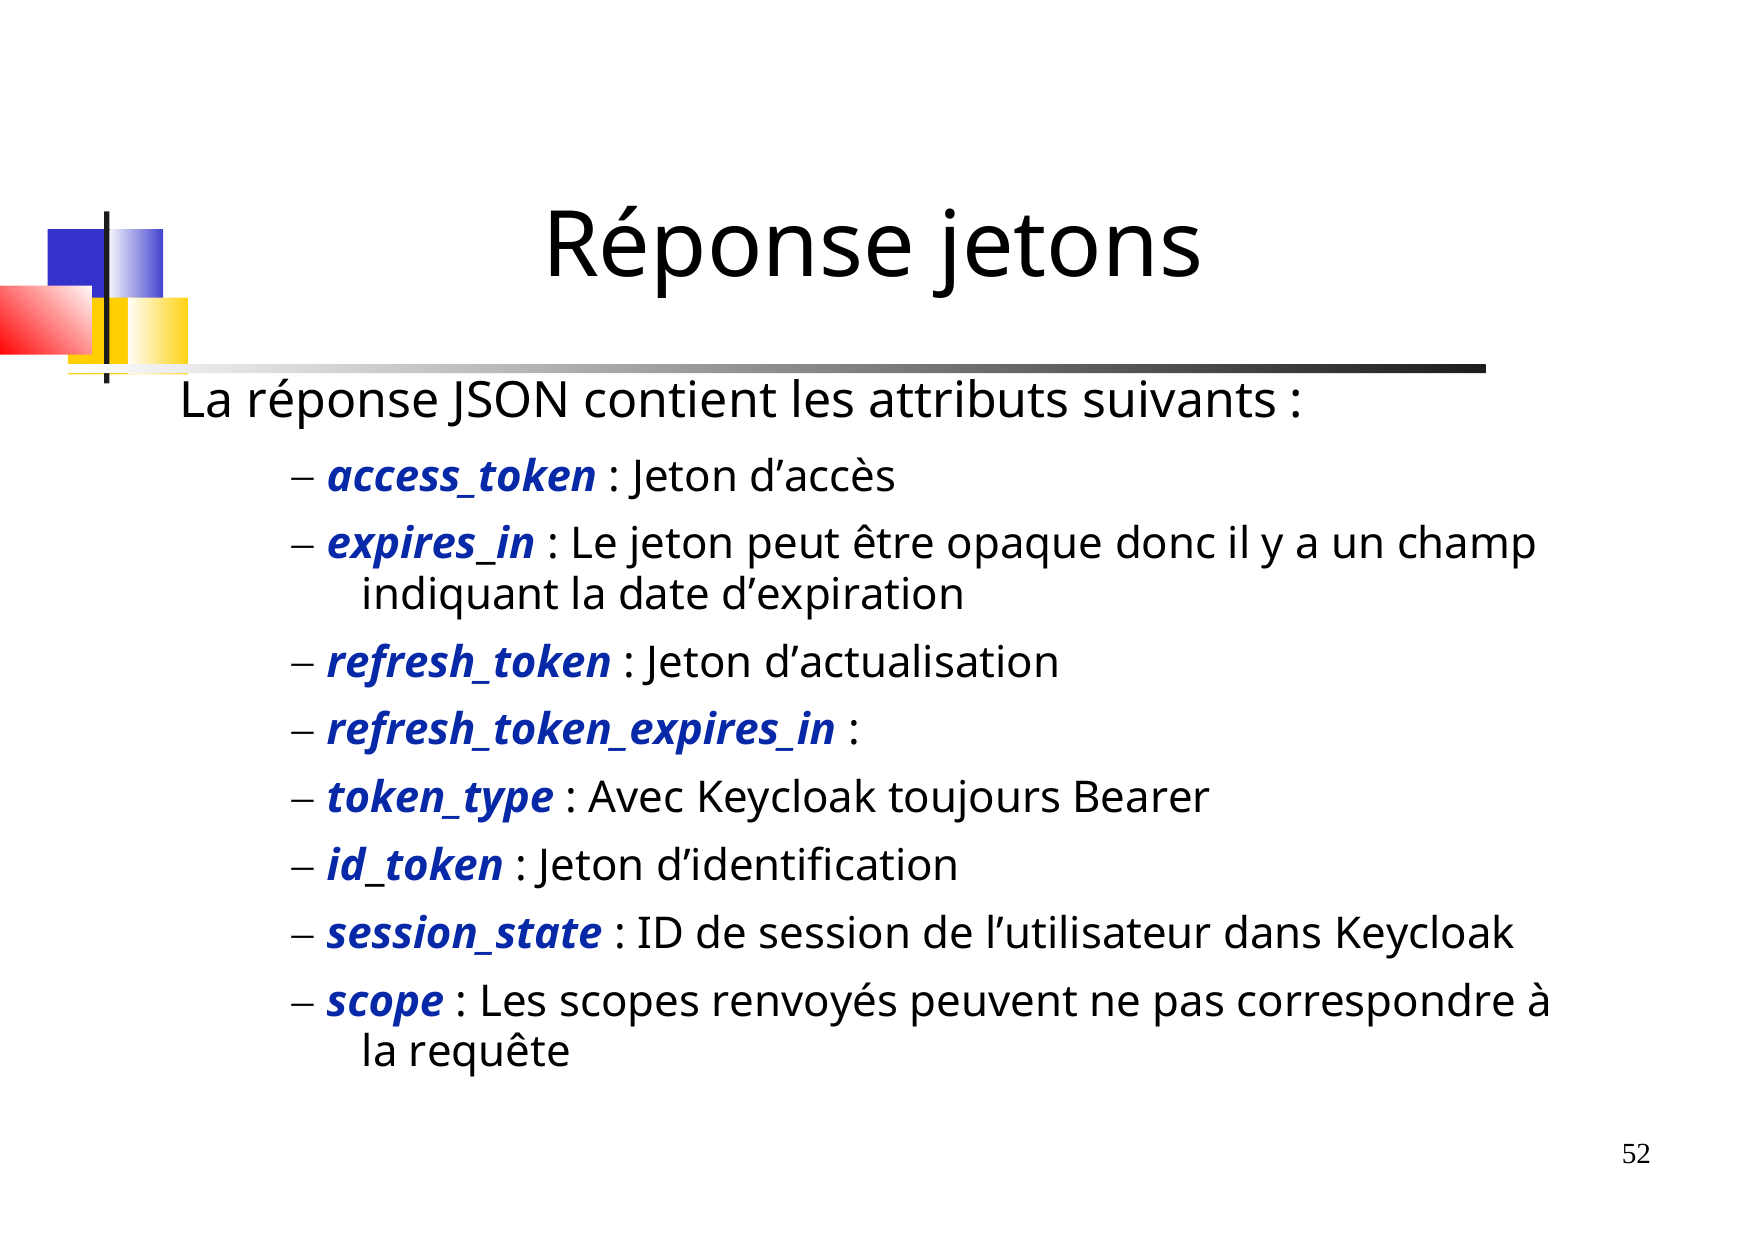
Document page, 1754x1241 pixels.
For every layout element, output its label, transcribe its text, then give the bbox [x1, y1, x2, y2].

title Réponse jetons [179, 139, 1567, 351]
list La réponse JSON contient les attributs suivants : access_token : Jeton d’accès expires_in : Le jeton peut être opaque donc il y a un champ indiquant la date d’expiration refresh_token : Jeton d’actualisation refresh_token_expires_in : token_type : Avec Keycloak toujours Bearer id_token : Jeton d’identification session_state : ID de session de l’utilisateur dans Keycloak scope : Les scopes renvoyés peuvent ne pas correspondre à la requête [179, 371, 1567, 1091]
